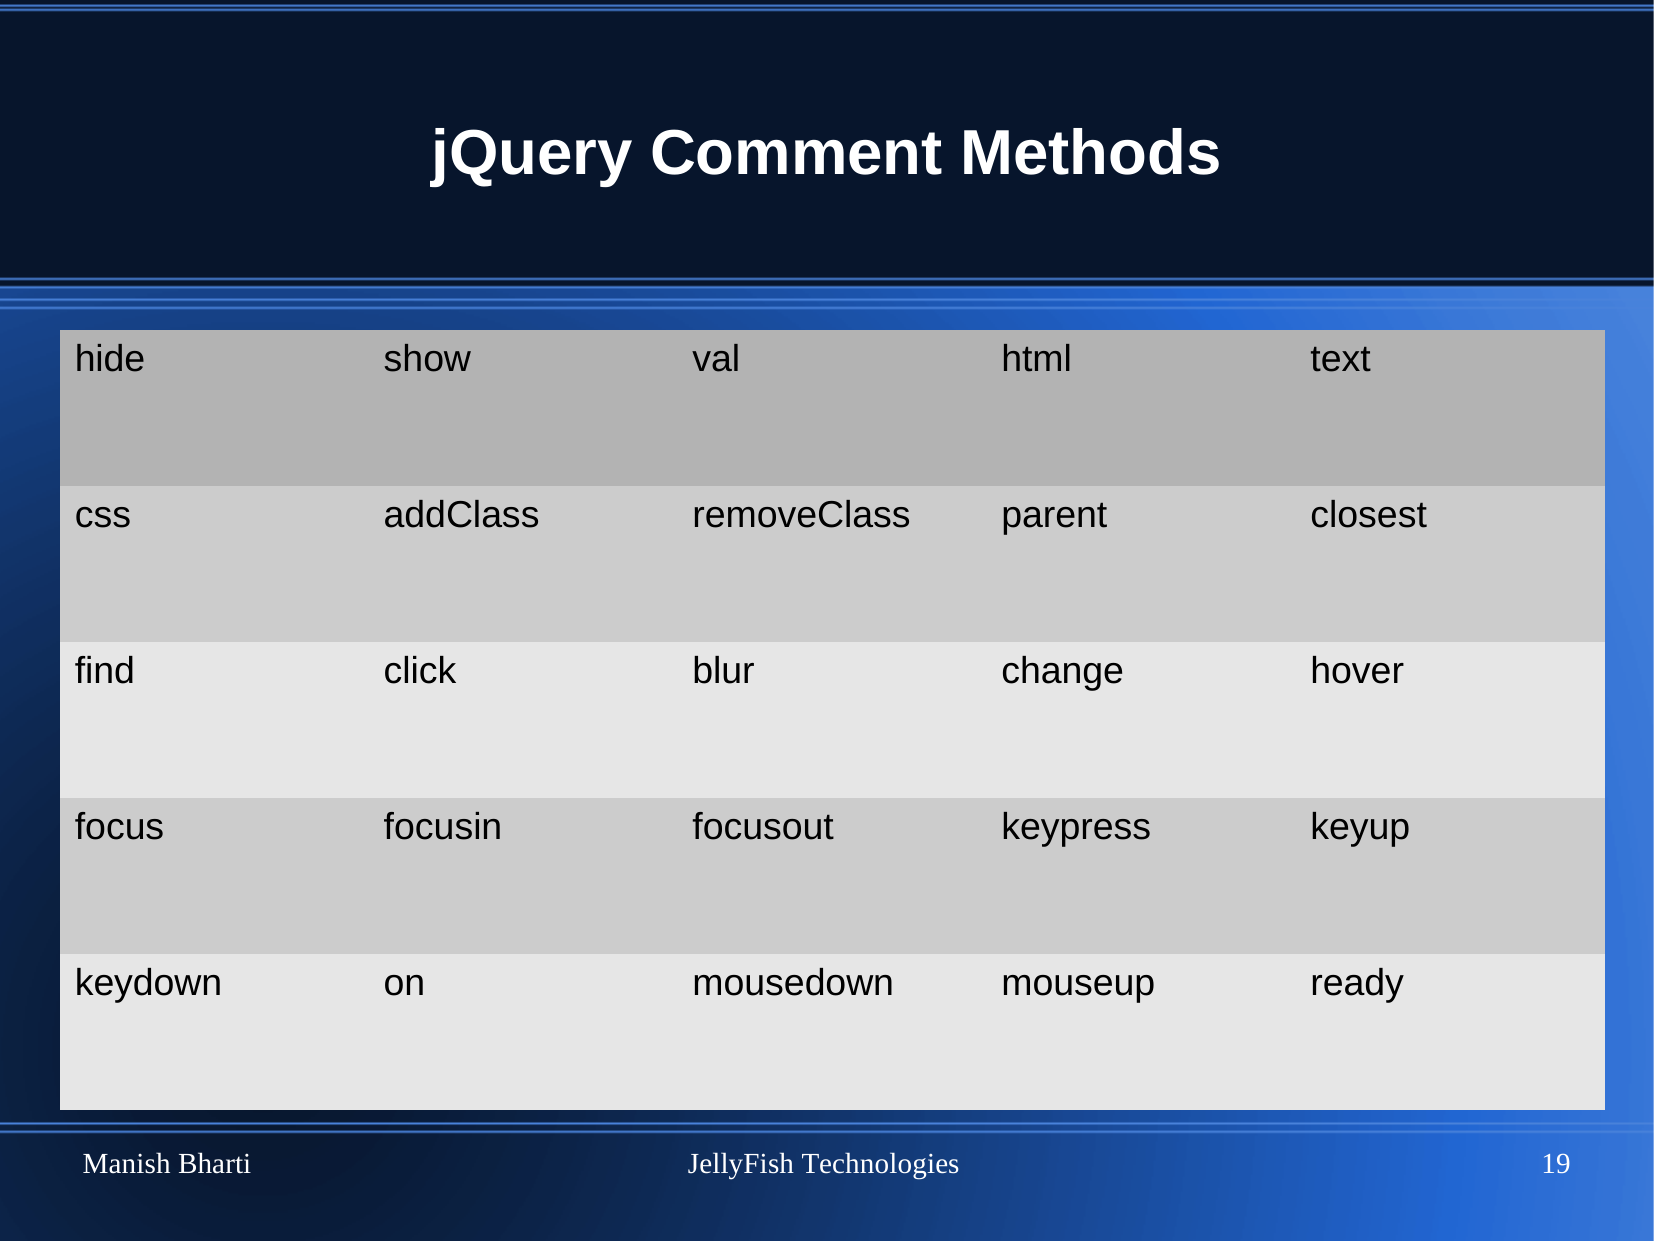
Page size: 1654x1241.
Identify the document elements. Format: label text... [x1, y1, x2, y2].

table_cell click [369, 642, 678, 798]
table_cell mousedown [678, 954, 987, 1110]
table_cell change [987, 642, 1296, 798]
table_cell on [369, 954, 678, 1110]
table_header html [987, 330, 1296, 486]
table_cell mouseup [987, 954, 1296, 1110]
picture [0, 0, 1654, 1241]
table_cell removeClass [678, 486, 987, 642]
table_cell keyup [1296, 798, 1605, 954]
table_cell find [60, 642, 369, 798]
table_header show [369, 330, 678, 486]
table_cell hover [1296, 642, 1605, 798]
table_cell keypress [987, 798, 1296, 954]
table_cell parent [987, 486, 1296, 642]
table_cell closest [1296, 486, 1605, 642]
table_header val [678, 330, 987, 486]
table_cell focusin [369, 798, 678, 954]
table_cell css [60, 486, 369, 642]
table_header hide [60, 330, 369, 486]
table_header text [1296, 330, 1605, 486]
table_cell addClass [369, 486, 678, 642]
title jQuery Comment Methods [82, 49, 1571, 257]
table_cell keydown [60, 954, 369, 1110]
table_cell blur [678, 642, 987, 798]
table_cell focusout [678, 798, 987, 954]
table_cell focus [60, 798, 369, 954]
table_cell ready [1296, 954, 1605, 1110]
